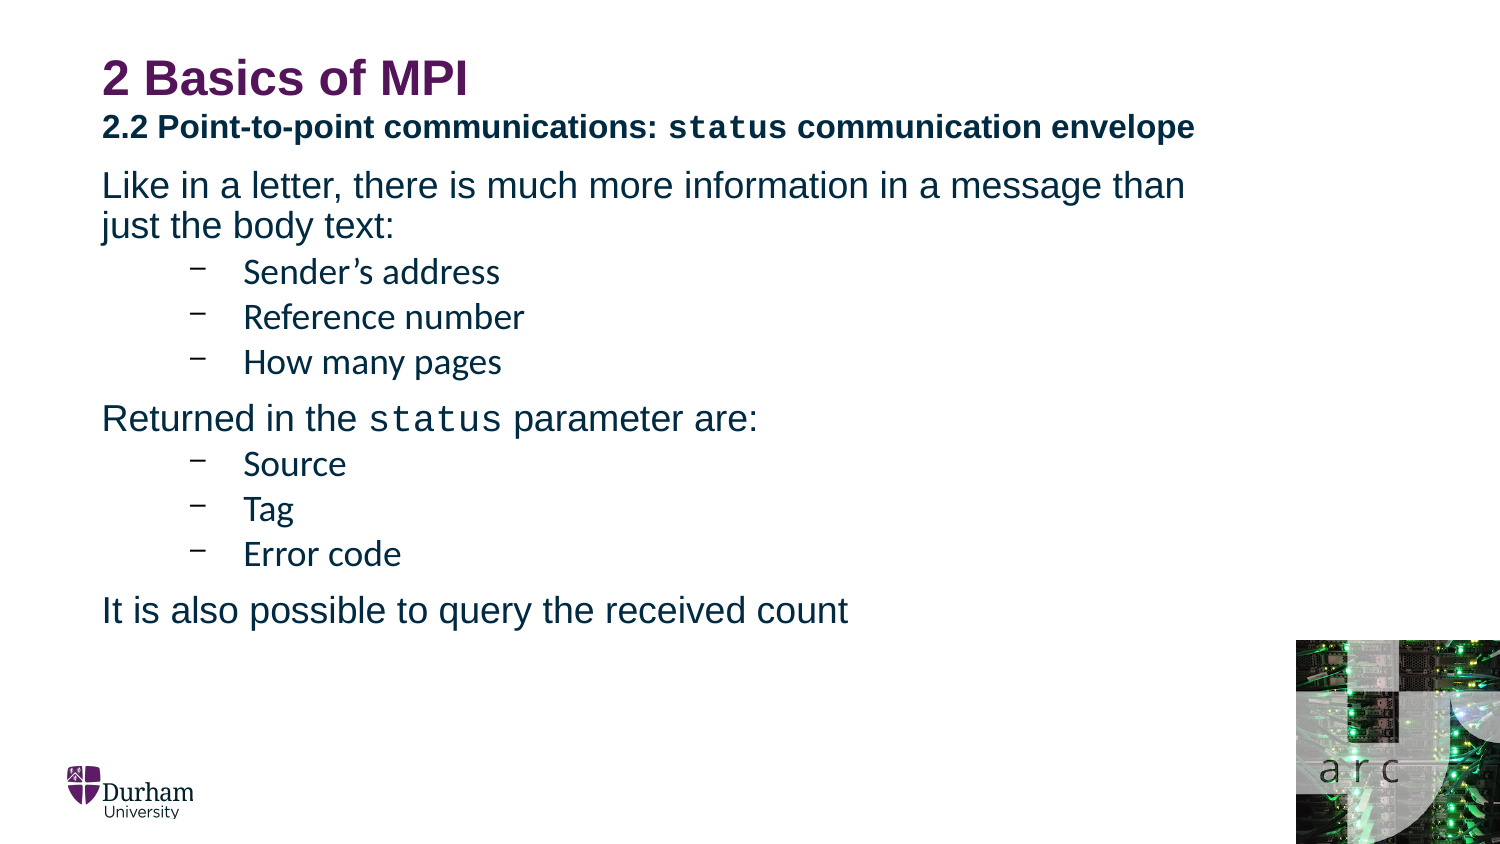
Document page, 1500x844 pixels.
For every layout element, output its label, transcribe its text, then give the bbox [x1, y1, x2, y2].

picture [1296, 640, 1500, 844]
title 2 Basics of MPI 2.2 Point-to-point communications: status communication envelope [101, 45, 1399, 187]
list Like in a letter, there is much more information in a message than just the body text: Sender’s address Reference number How many pages Returned in the status parameter are: Source Tag Error code It is also possible to query the received count [101, 166, 1215, 751]
picture [67, 766, 193, 819]
